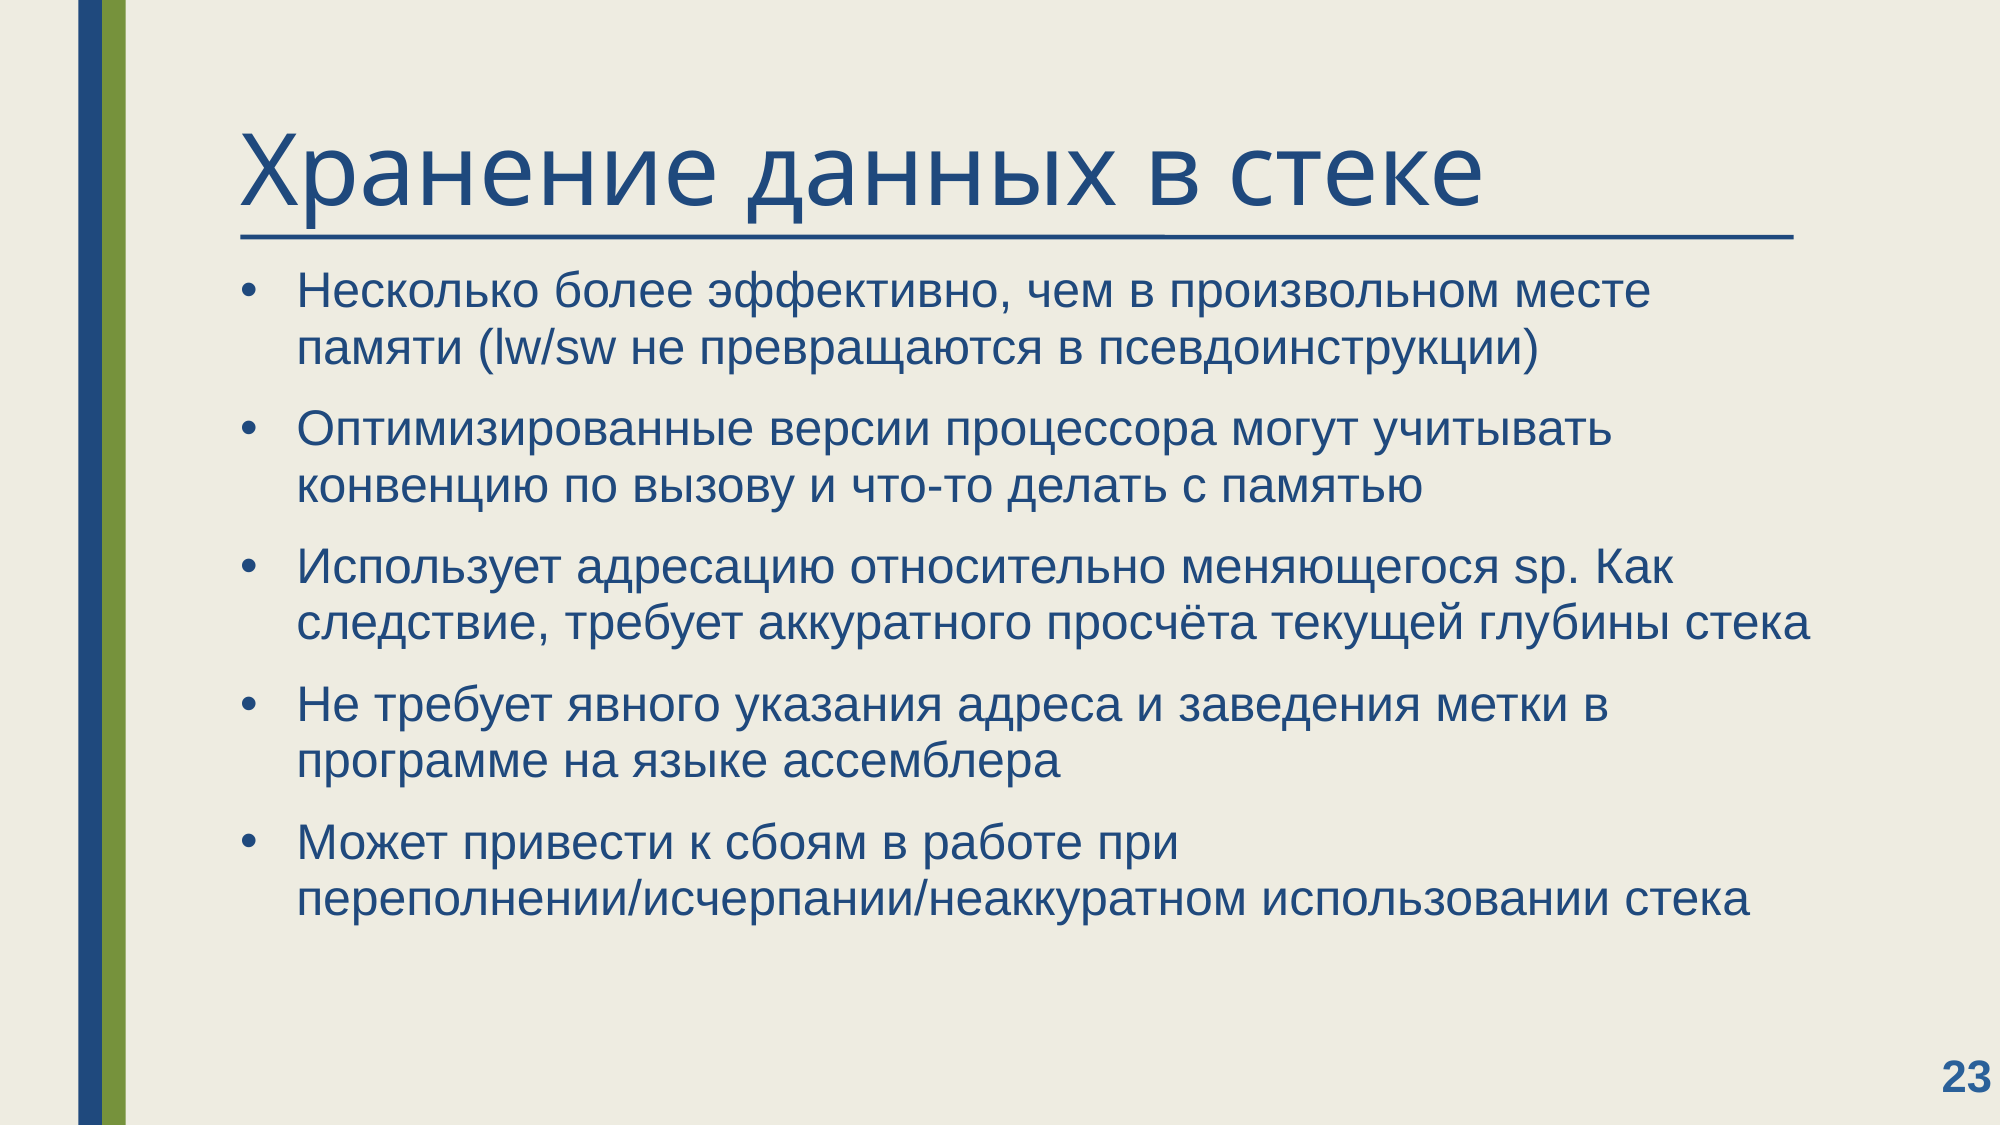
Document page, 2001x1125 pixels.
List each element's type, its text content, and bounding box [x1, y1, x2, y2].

list Несколько более эффективно, чем в произвольном месте памяти (lw/sw не превращаются в псевдоинструкции) Оптимизированные версии процессора могут учитывать конвенцию по вызову и что-то делать с памятью Использует адресацию относительно меняющегося sp. Как следствие, требует аккуратного просчёта текущей глубины стека Не требует явного указания адреса и заведения метки в программе на языке ассемблера Может привести к сбоям в работе при переполнении/исчерпании/неаккуратном использовании стека [225, 255, 1832, 975]
text_box <номер> [1766, 1043, 1998, 1125]
title Хранение данных в стеке [225, 112, 1800, 231]
